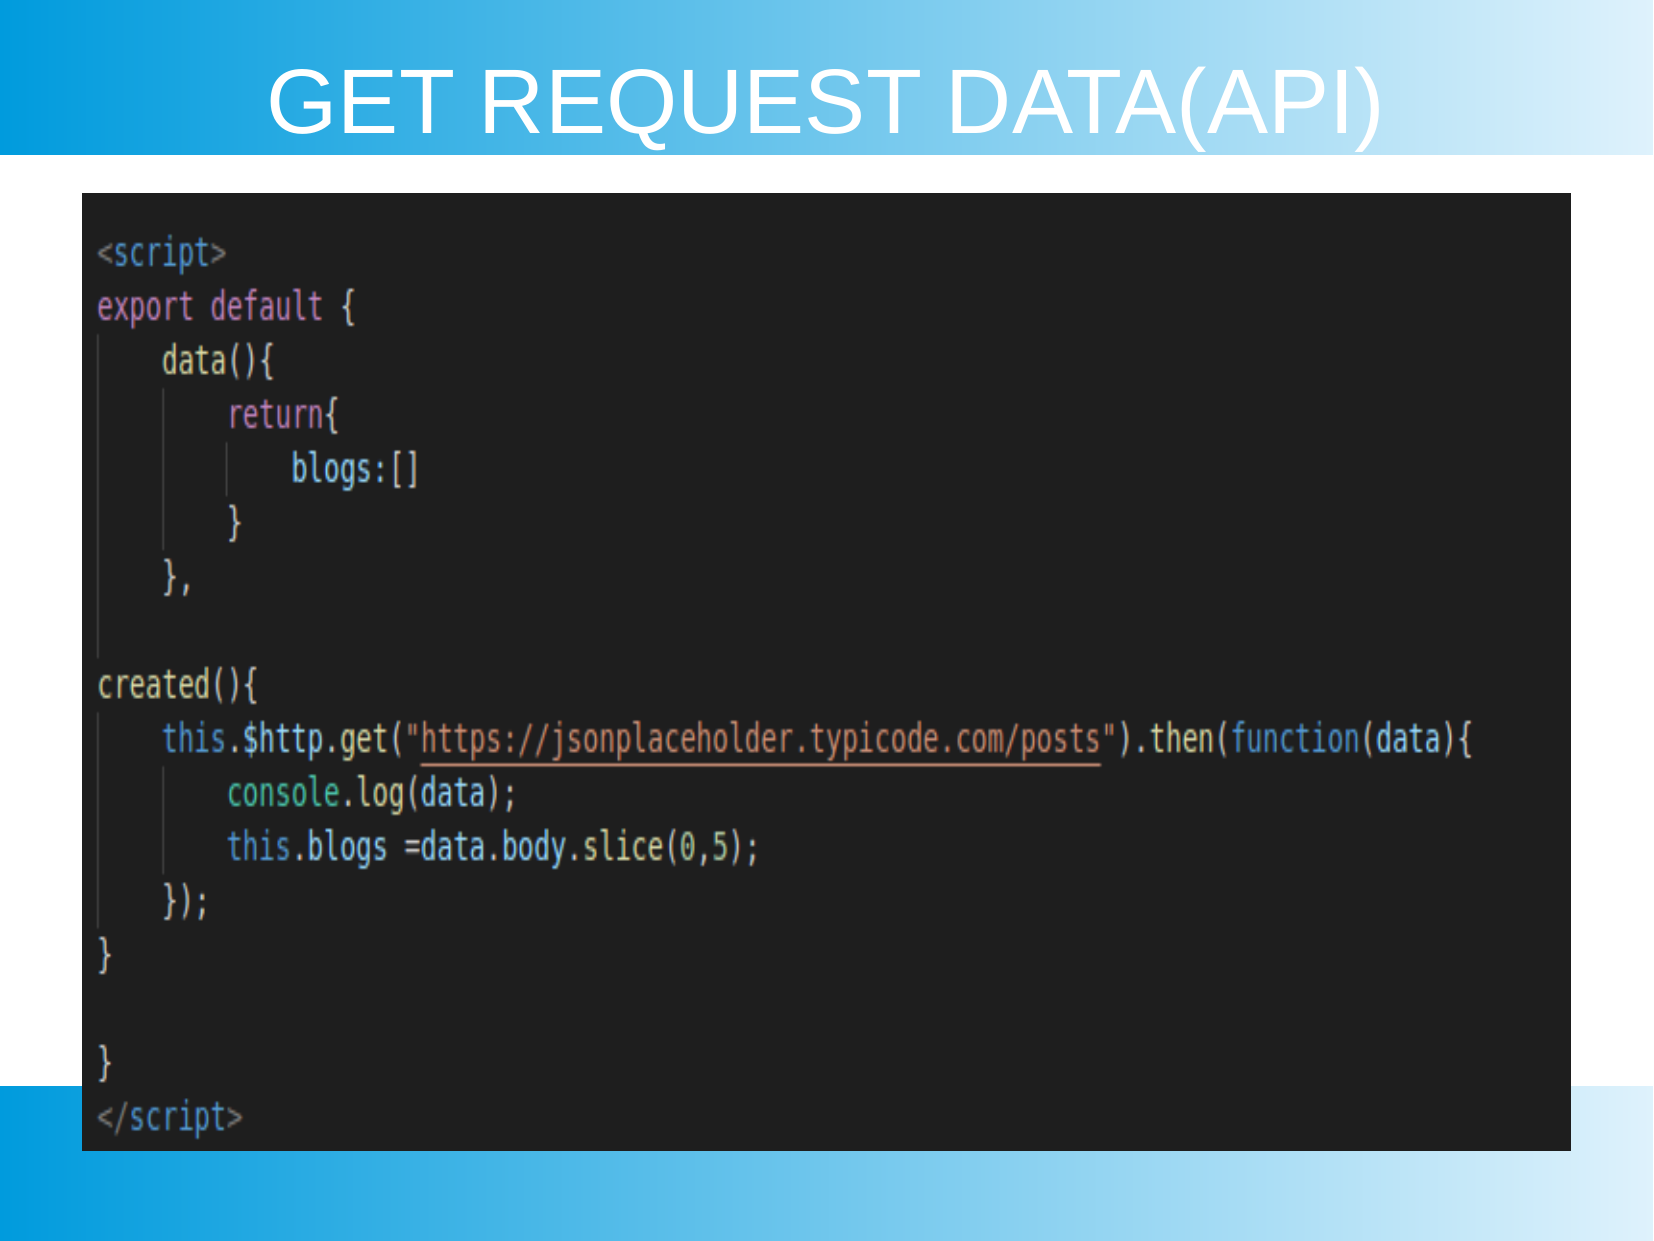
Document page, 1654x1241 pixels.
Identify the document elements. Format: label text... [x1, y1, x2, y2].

title GET REQUEST DATA(API) [82, 49, 1571, 155]
picture [82, 193, 1571, 1241]
